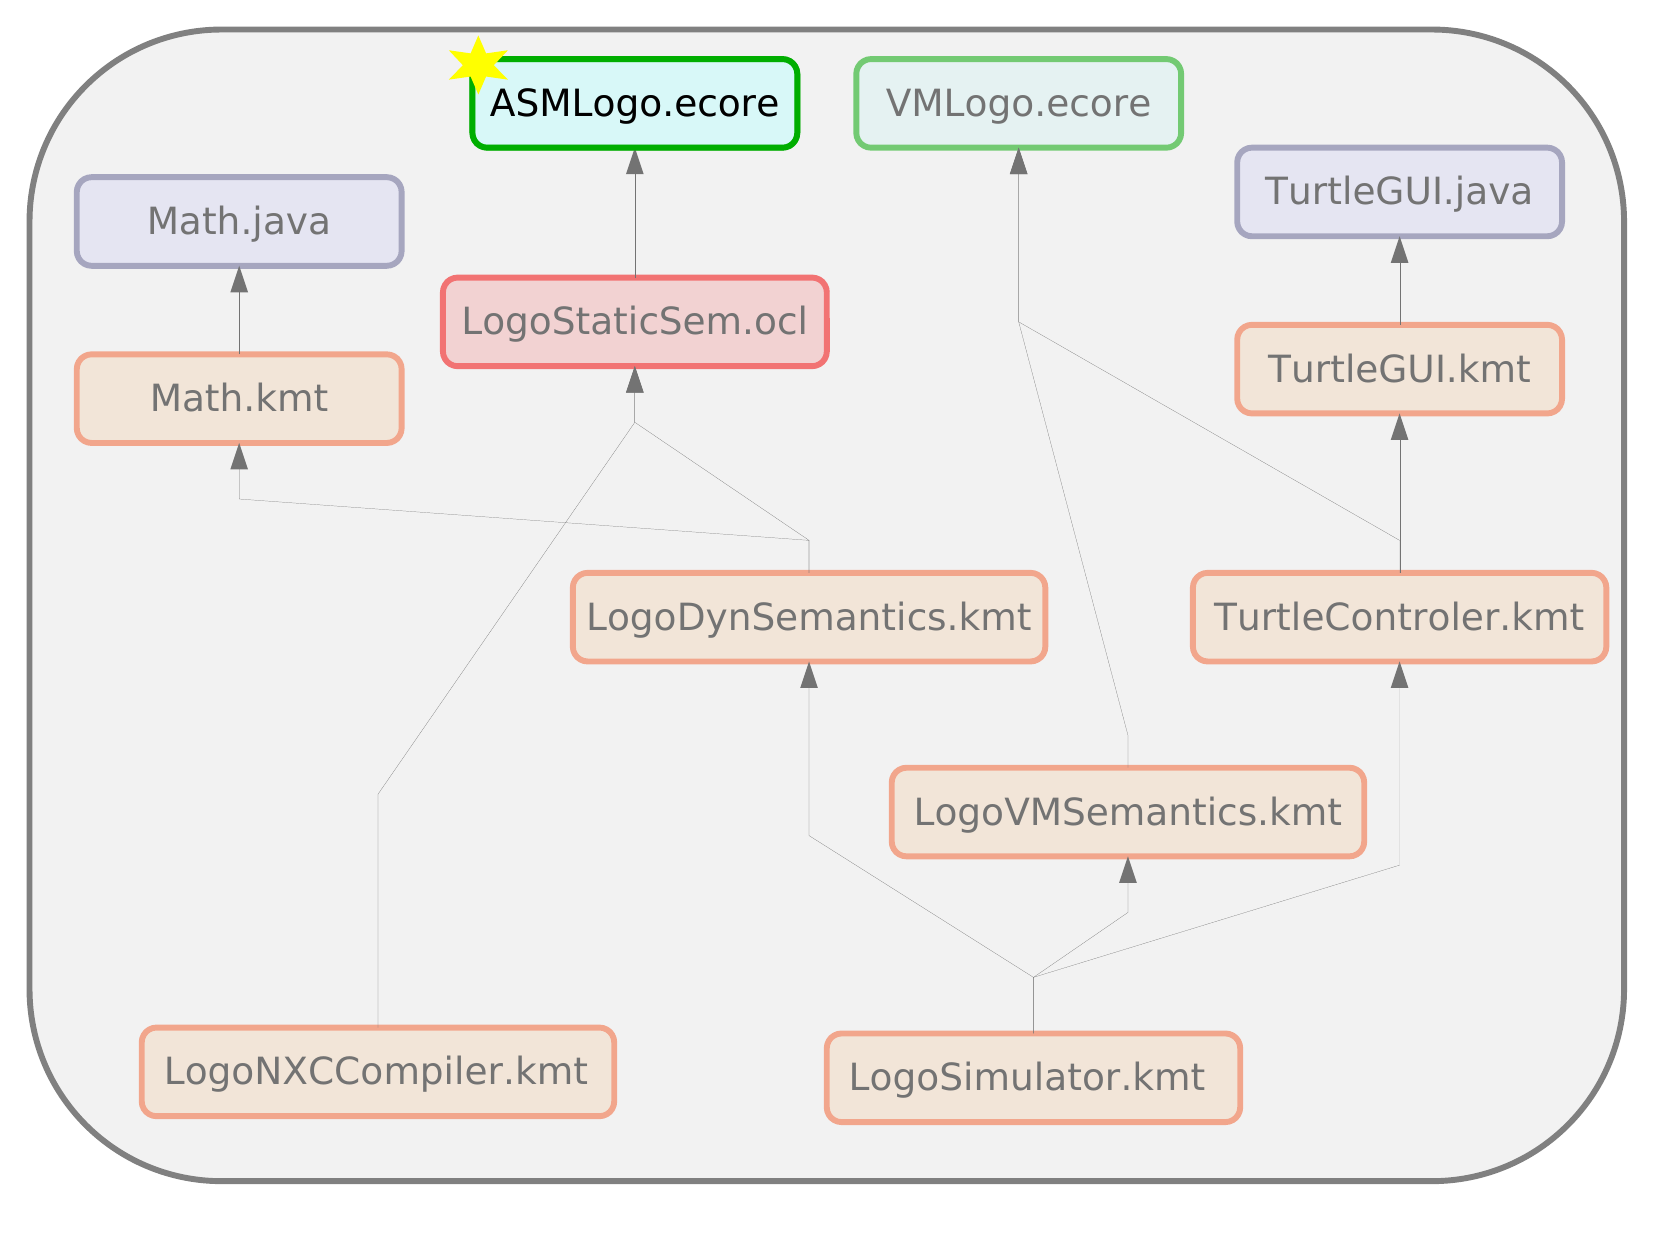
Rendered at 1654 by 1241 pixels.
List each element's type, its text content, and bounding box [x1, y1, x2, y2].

text_box ASMLogo.ecore [472, 59, 798, 148]
text_box [29, 29, 1625, 1182]
